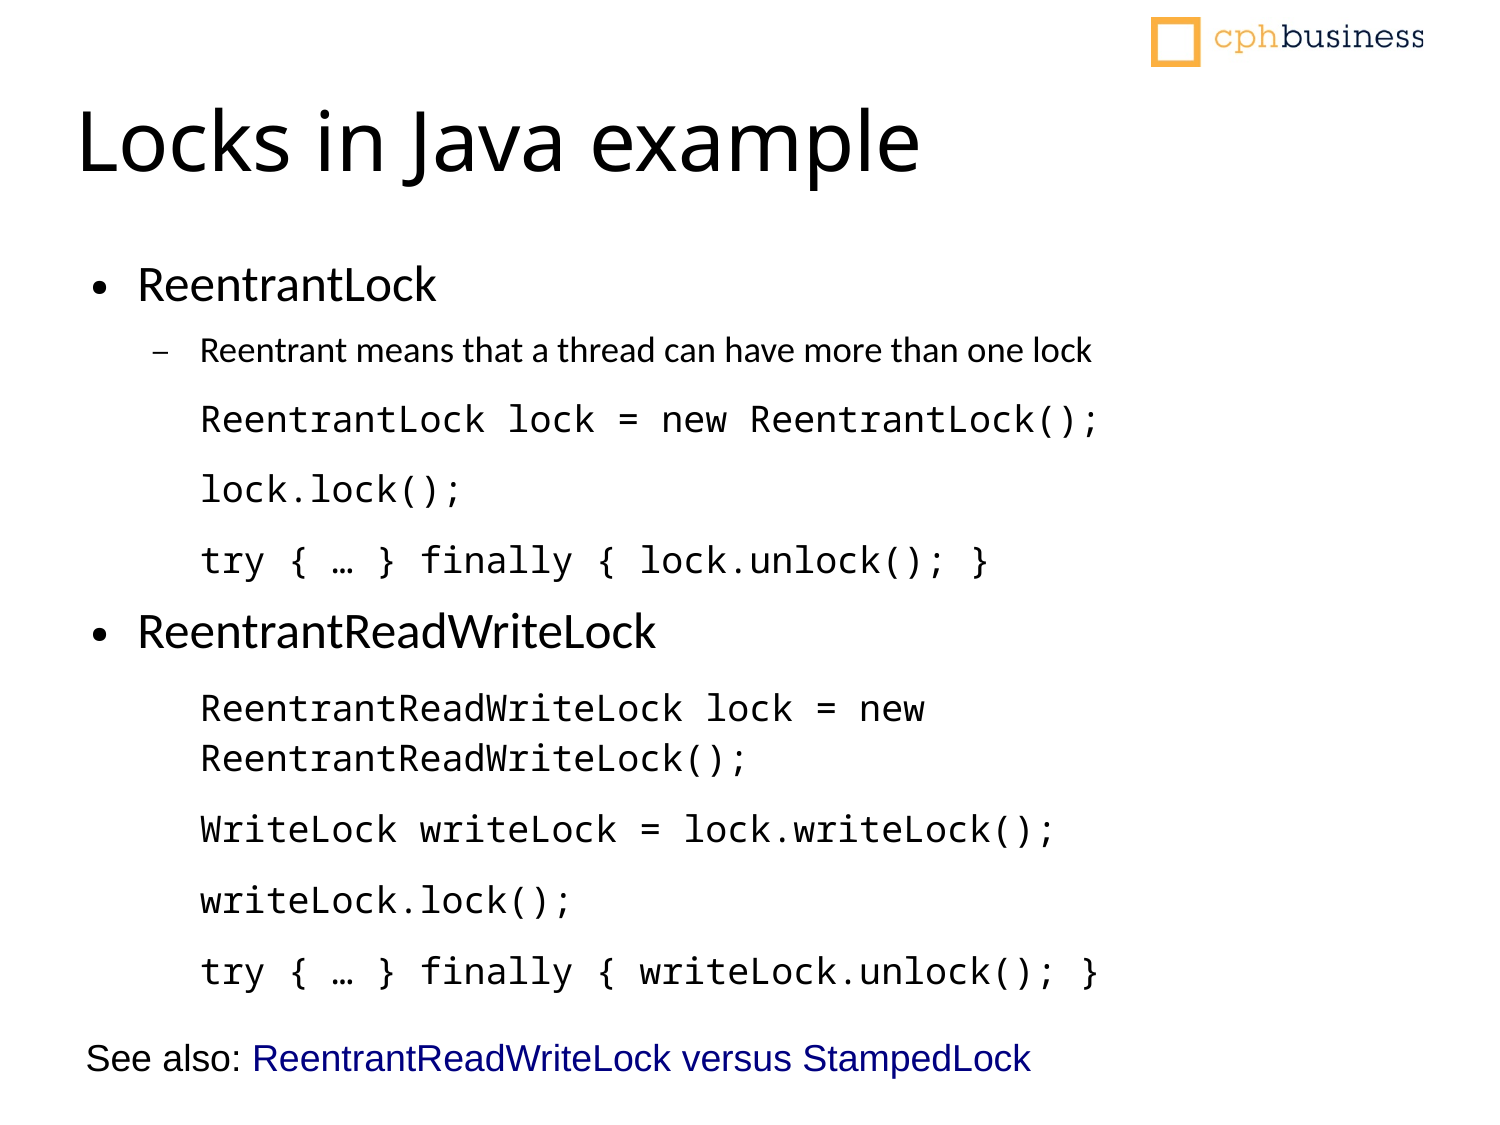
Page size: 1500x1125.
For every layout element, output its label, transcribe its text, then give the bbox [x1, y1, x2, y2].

title Locks in Java example [75, 44, 1425, 233]
picture [1151, 17, 1424, 44]
list ReentrantLock Reentrant means that a thread can have more than one lock ReentrantLock lock = new ReentrantLock(); lock.lock(); try { … } finally { lock.unlock(); } ReentrantReadWriteLock ReentrantReadWriteLock lock = new ReentrantReadWriteLock(); WriteLock writeLock = lock.writeLock(); writeLock.lock(); try { … } finally { writeLock.unlock(); } [75, 263, 1457, 1000]
text_box See also: ReentrantReadWriteLock versus StampedLock [70, 1029, 1418, 1087]
